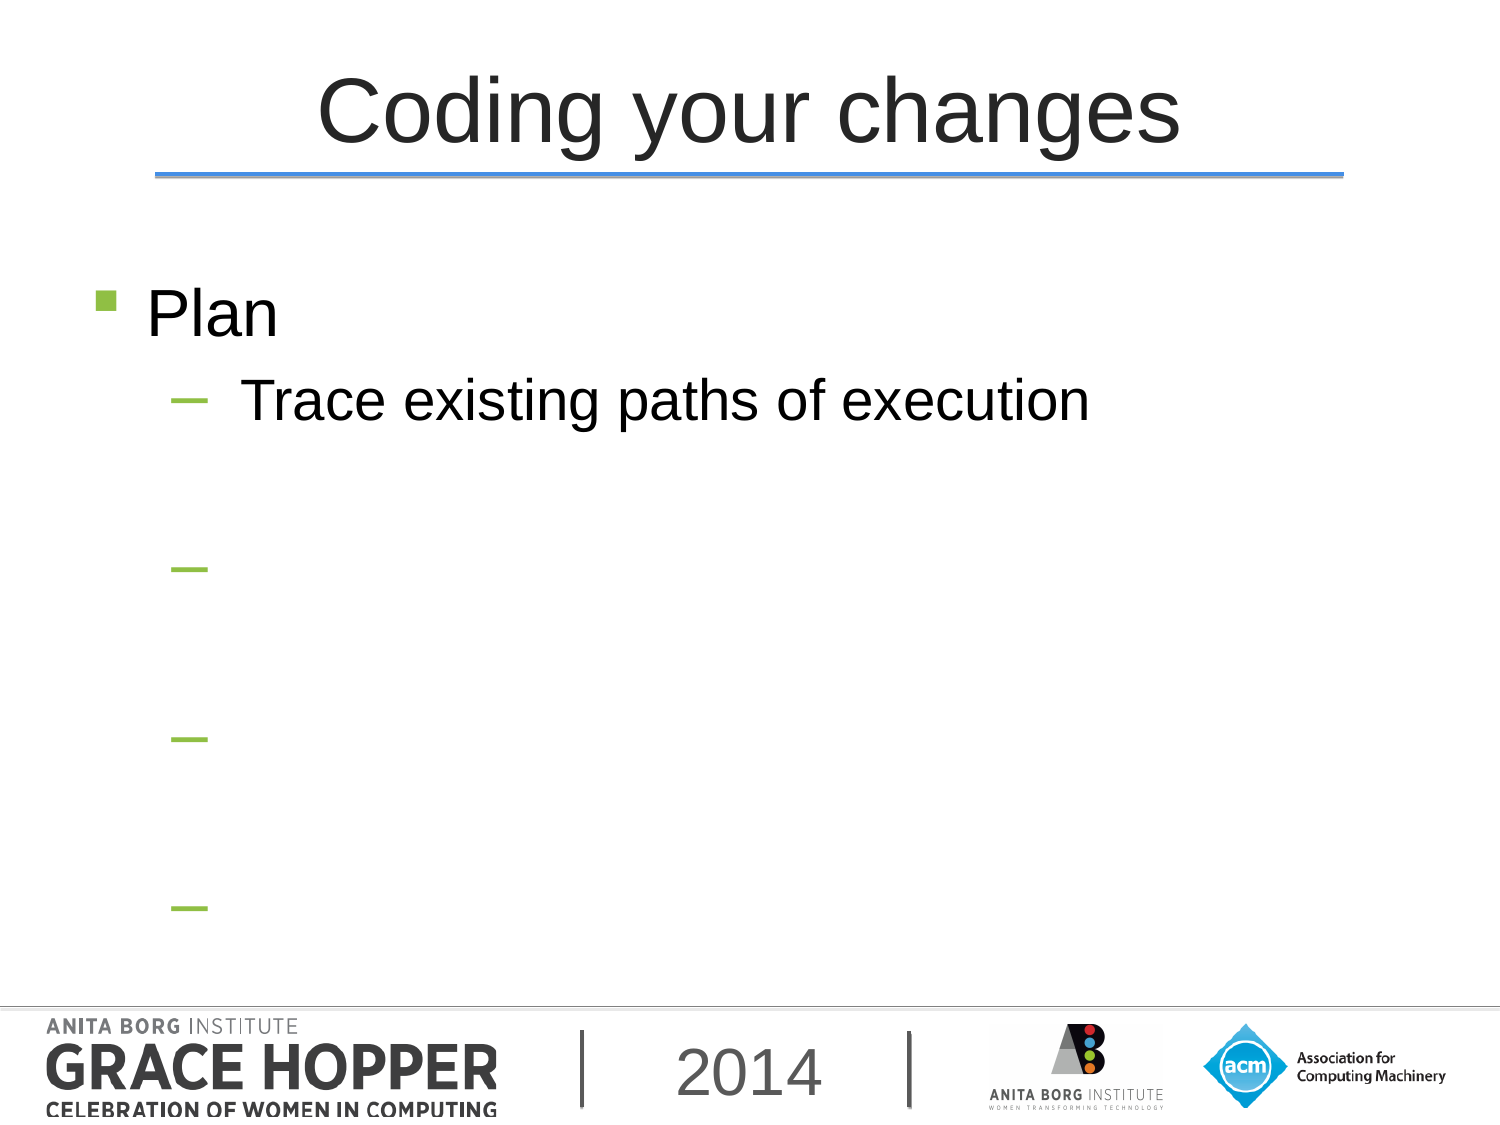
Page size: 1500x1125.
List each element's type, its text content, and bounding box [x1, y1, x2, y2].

title Coding your changes [75, 19, 1425, 191]
list Plan Trace existing paths of execution Find examples similar to your goal Learn which lines are relevant Your friends are grep and the lxr ident search [75, 262, 1425, 1005]
picture [989, 1024, 1163, 1110]
